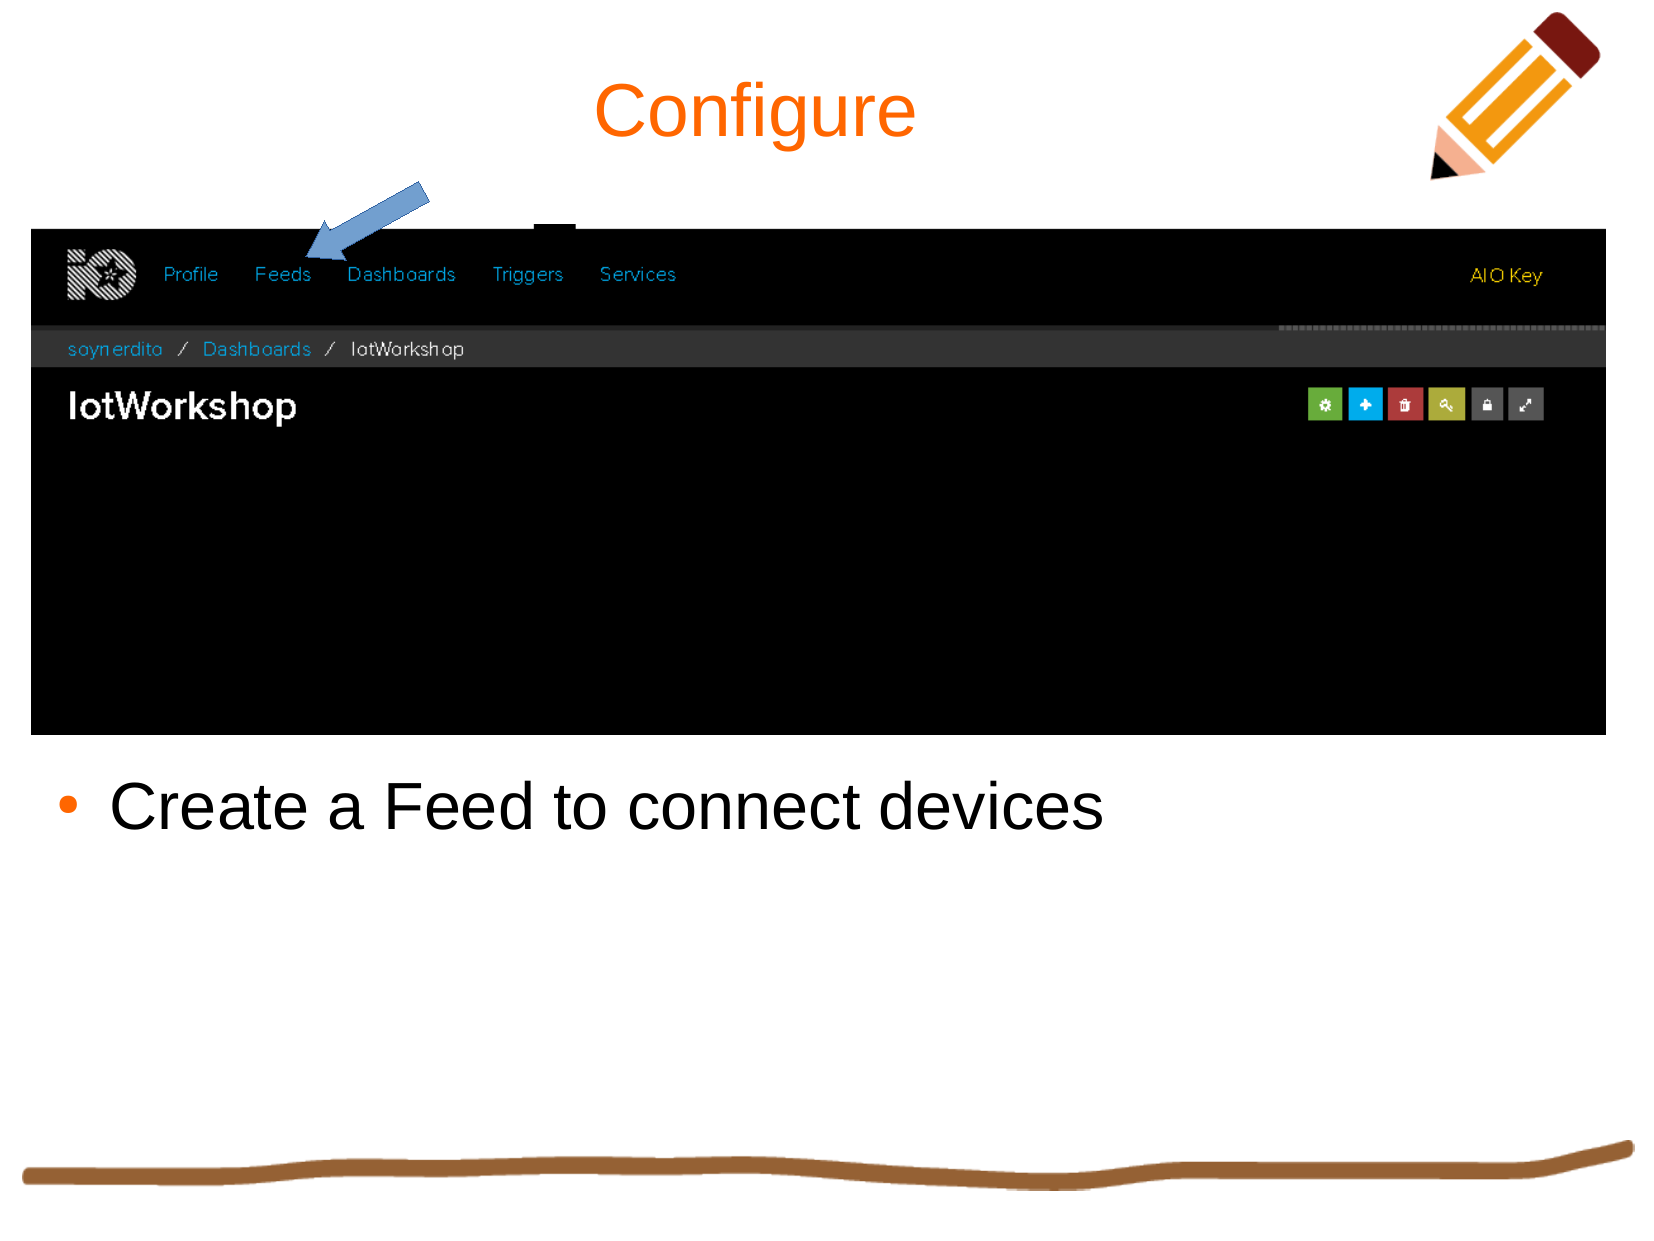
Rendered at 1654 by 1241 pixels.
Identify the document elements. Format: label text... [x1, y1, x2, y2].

text_box [305, 181, 430, 261]
picture [327, 224, 340, 229]
picture [1430, 12, 1601, 181]
picture [31, 224, 1606, 736]
list Create a Feed to connect devices [38, 768, 1591, 1126]
title Configure [82, 49, 1430, 172]
picture [22, 1140, 1635, 1191]
